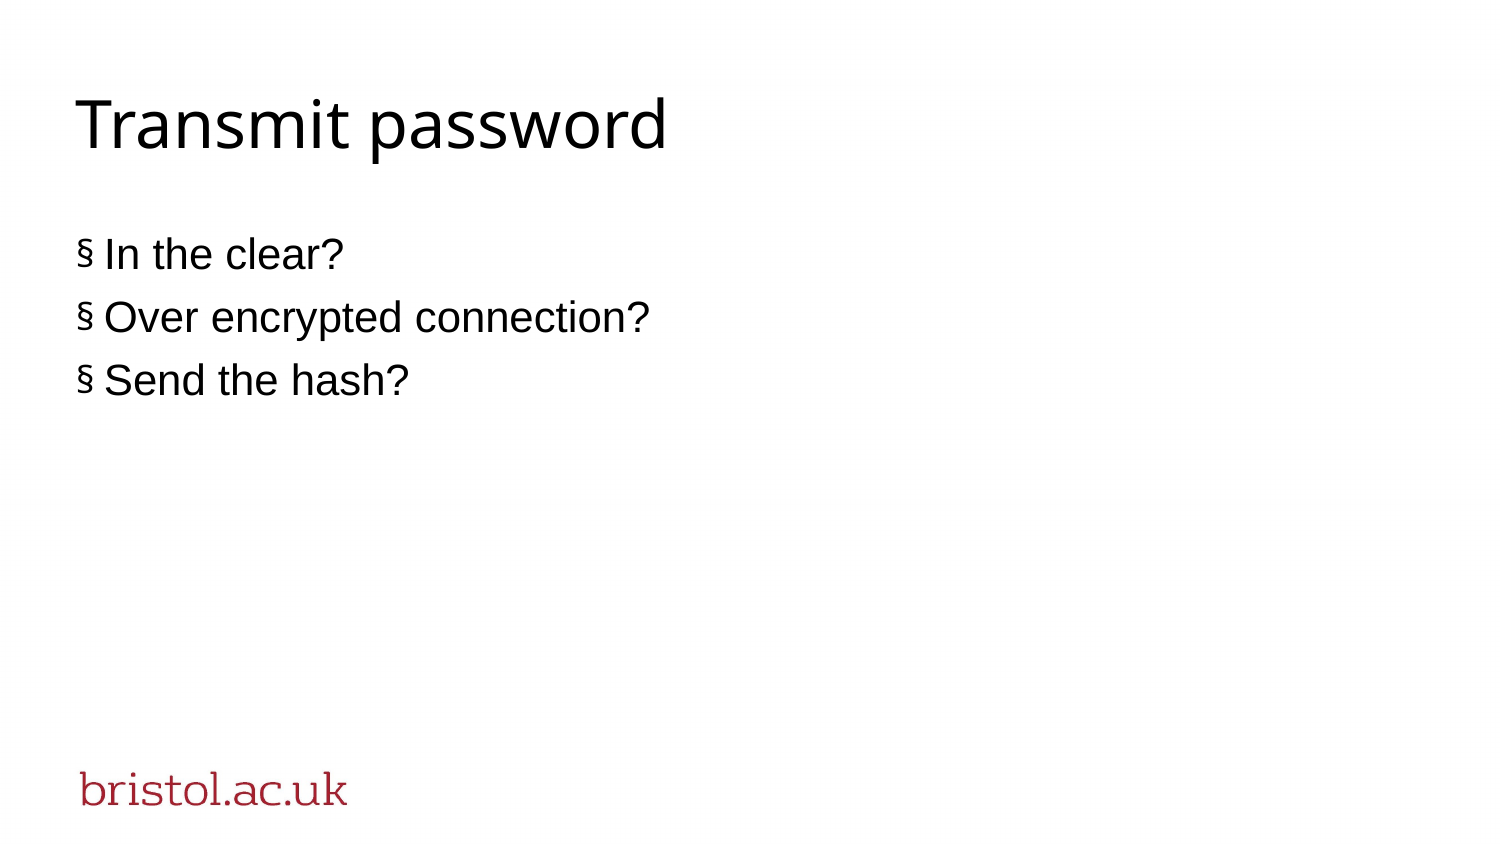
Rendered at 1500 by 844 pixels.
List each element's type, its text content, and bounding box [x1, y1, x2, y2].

list In the clear? Over encrypted connection? Send the hash? [60, 224, 1440, 699]
title Transmit password [60, 44, 1440, 209]
